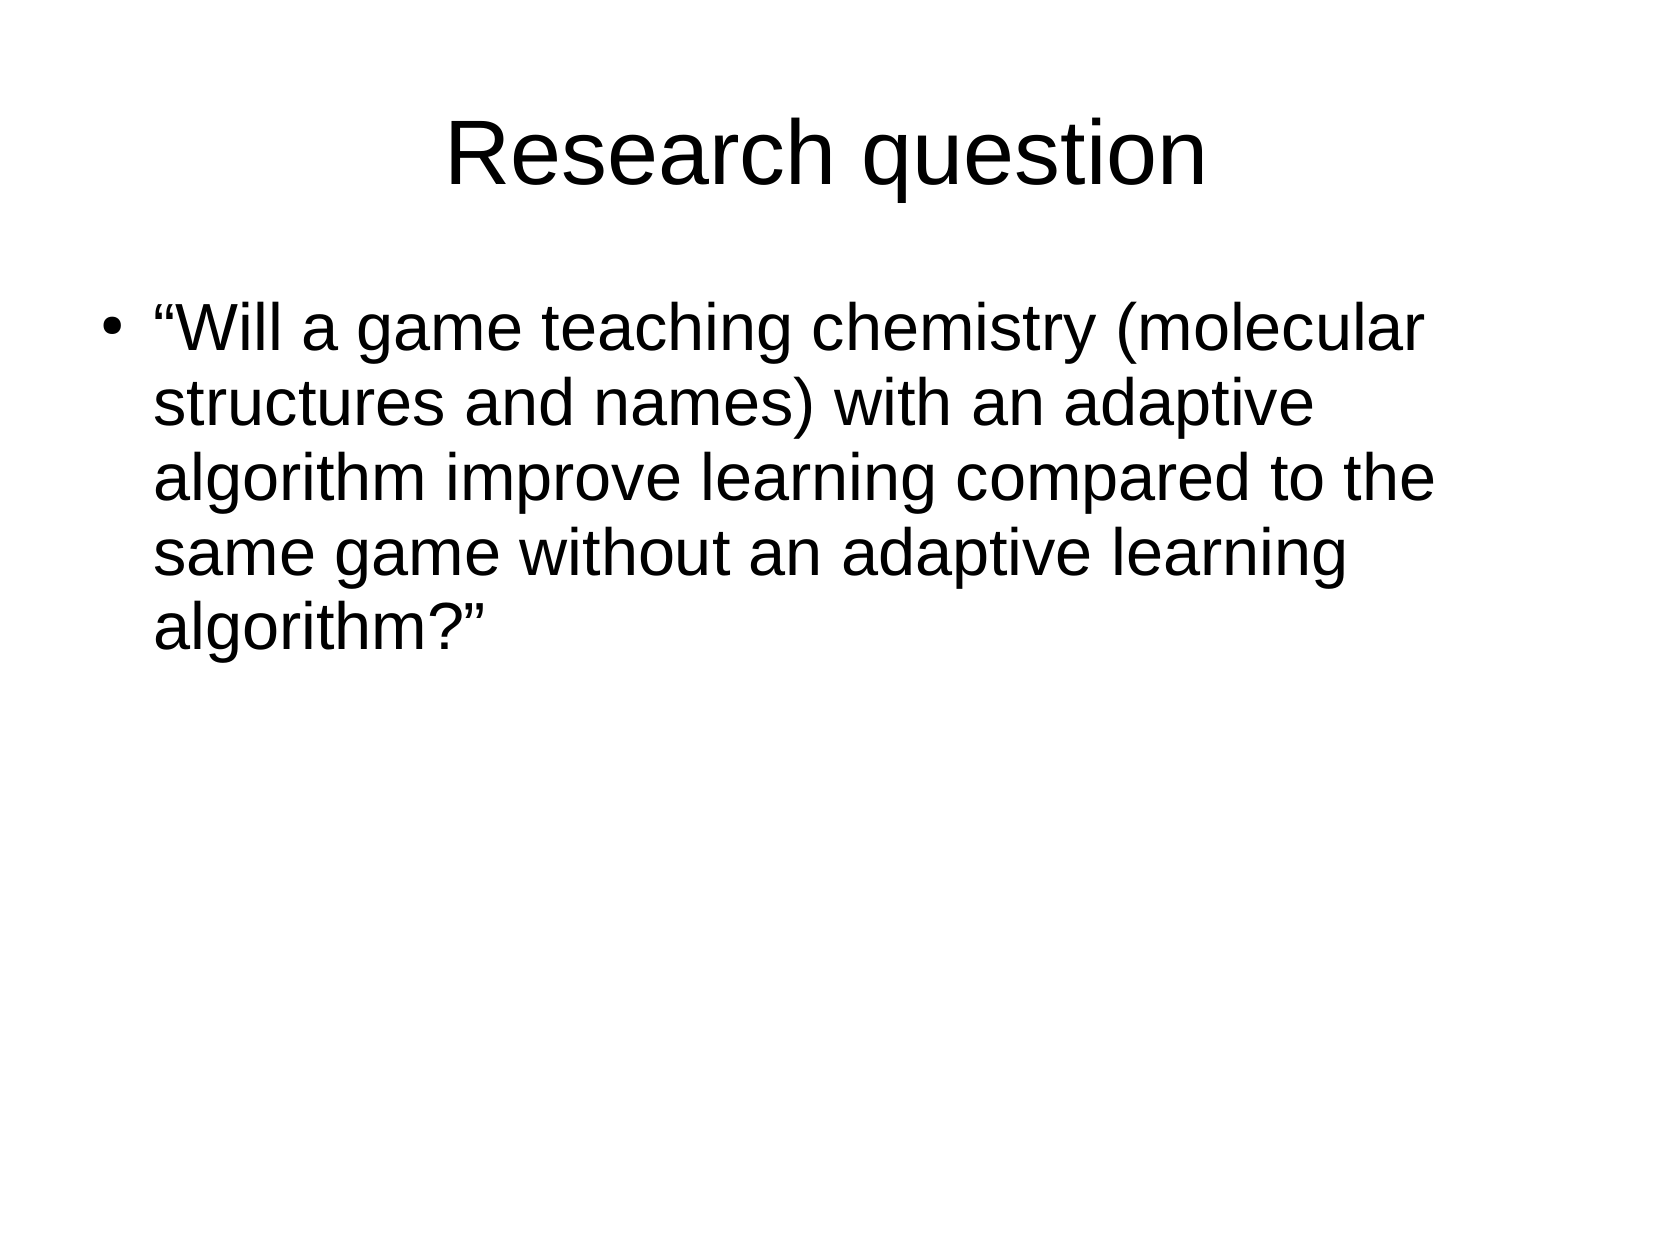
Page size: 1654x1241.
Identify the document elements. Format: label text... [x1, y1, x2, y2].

list “Will a game teaching chemistry (molecular structures and names) with an adaptive algorithm improve learning compared to the same game without an adaptive learning algorithm?” [82, 290, 1571, 1010]
title Research question [82, 49, 1571, 257]
